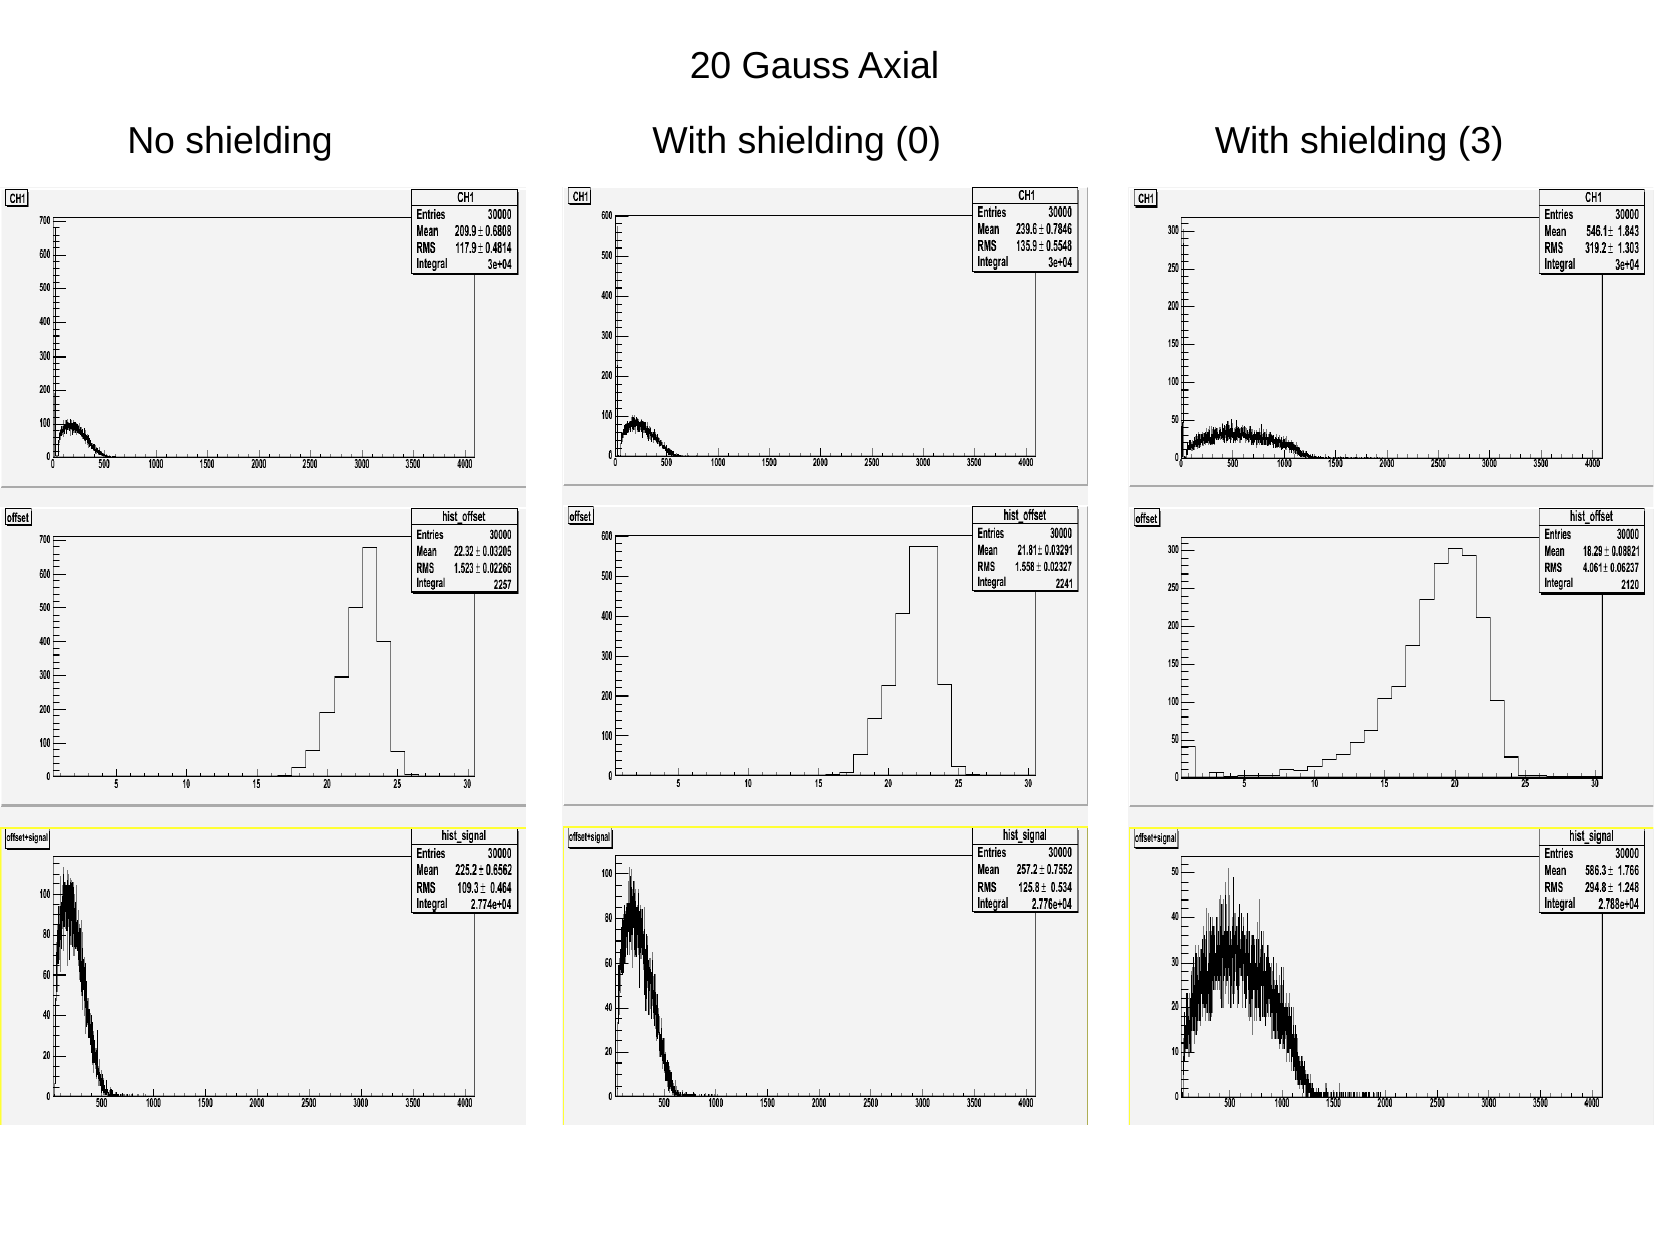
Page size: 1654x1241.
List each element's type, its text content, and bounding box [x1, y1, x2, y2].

text_box No shielding [112, 112, 451, 170]
picture [562, 187, 1088, 1126]
picture [0, 187, 526, 1126]
text_box With shielding (0) [637, 112, 976, 170]
text_box With shielding (3) [1200, 112, 1538, 170]
text_box 20 Gauss Axial [675, 37, 1126, 95]
picture [1128, 187, 1654, 1126]
